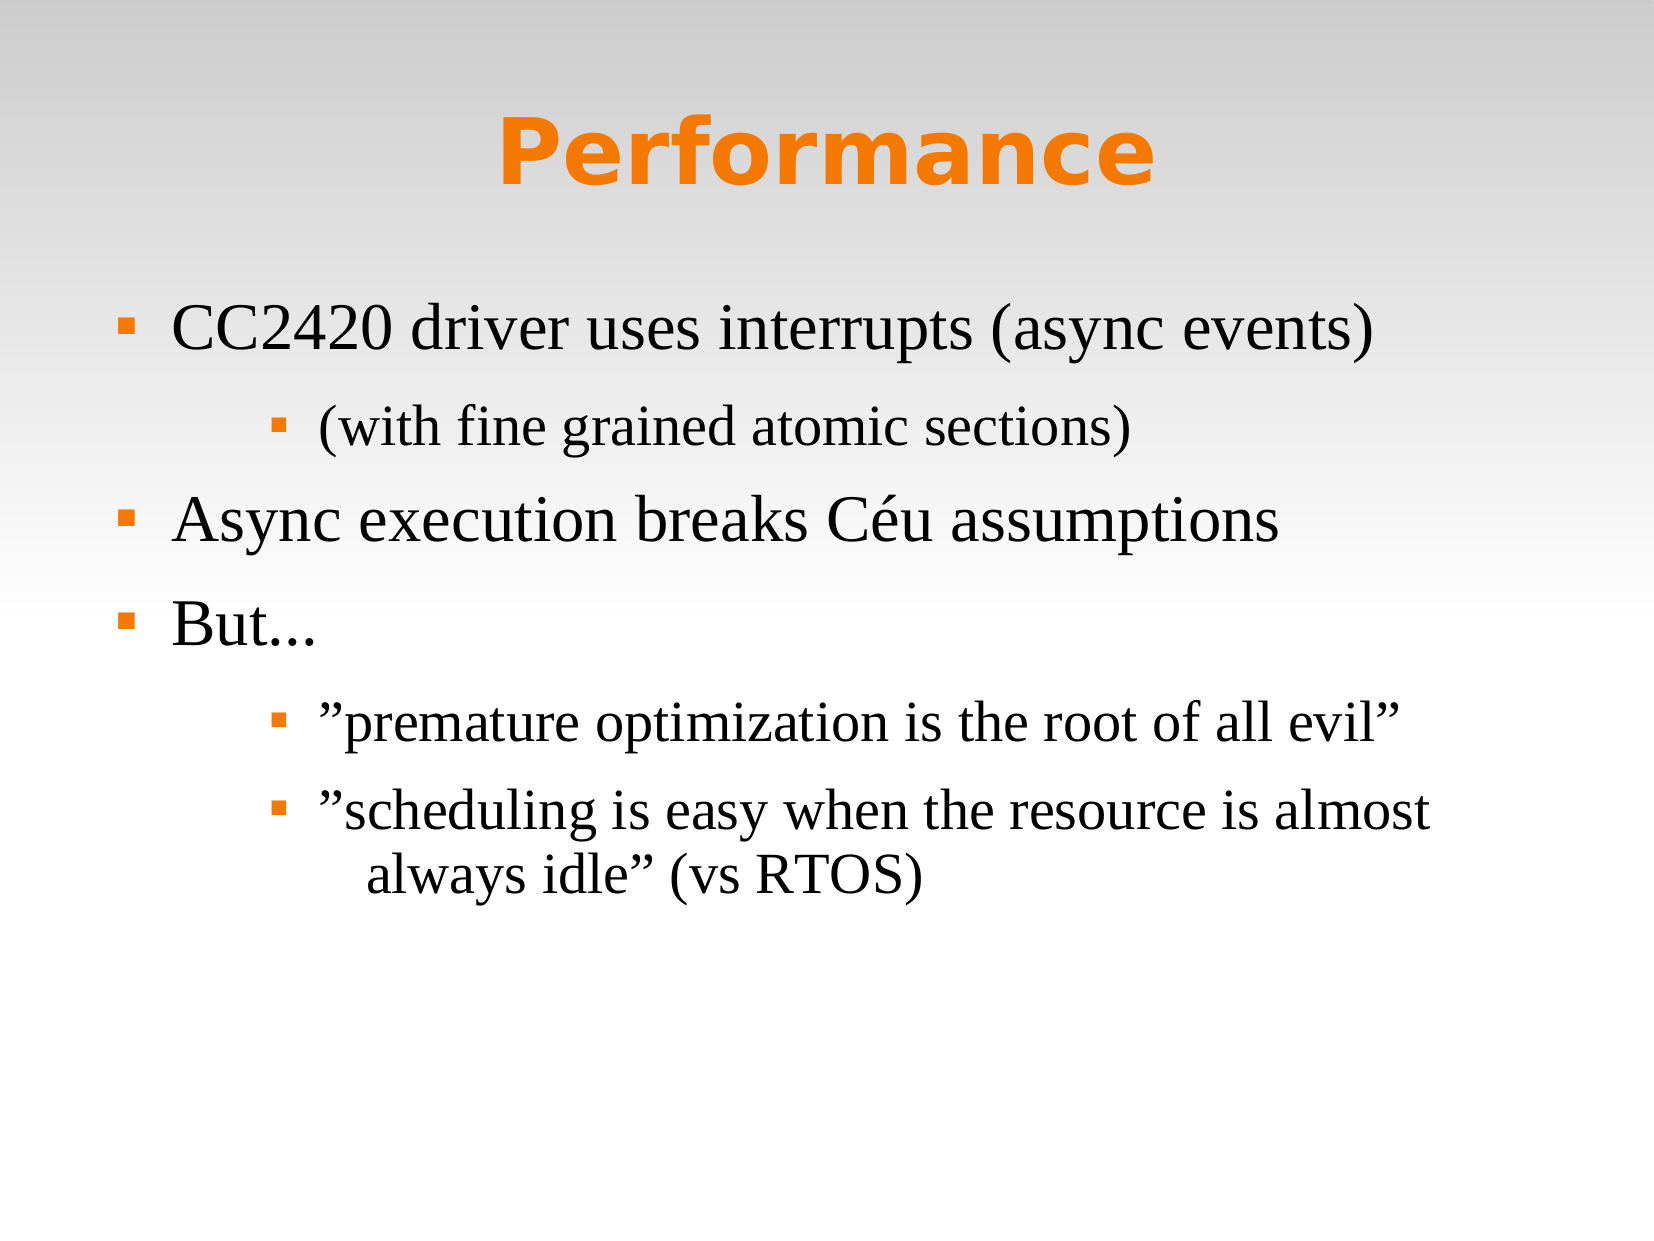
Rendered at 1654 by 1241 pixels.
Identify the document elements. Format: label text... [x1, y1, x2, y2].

list CC2420 driver uses interrupts (async events) (with fine grained atomic sections) Async execution breaks Céu assumptions But... ”premature optimization is the root of all evil” ”scheduling is easy when the resource is almost always idle” (vs RTOS) [82, 290, 1571, 1109]
title Performance [82, 49, 1571, 257]
